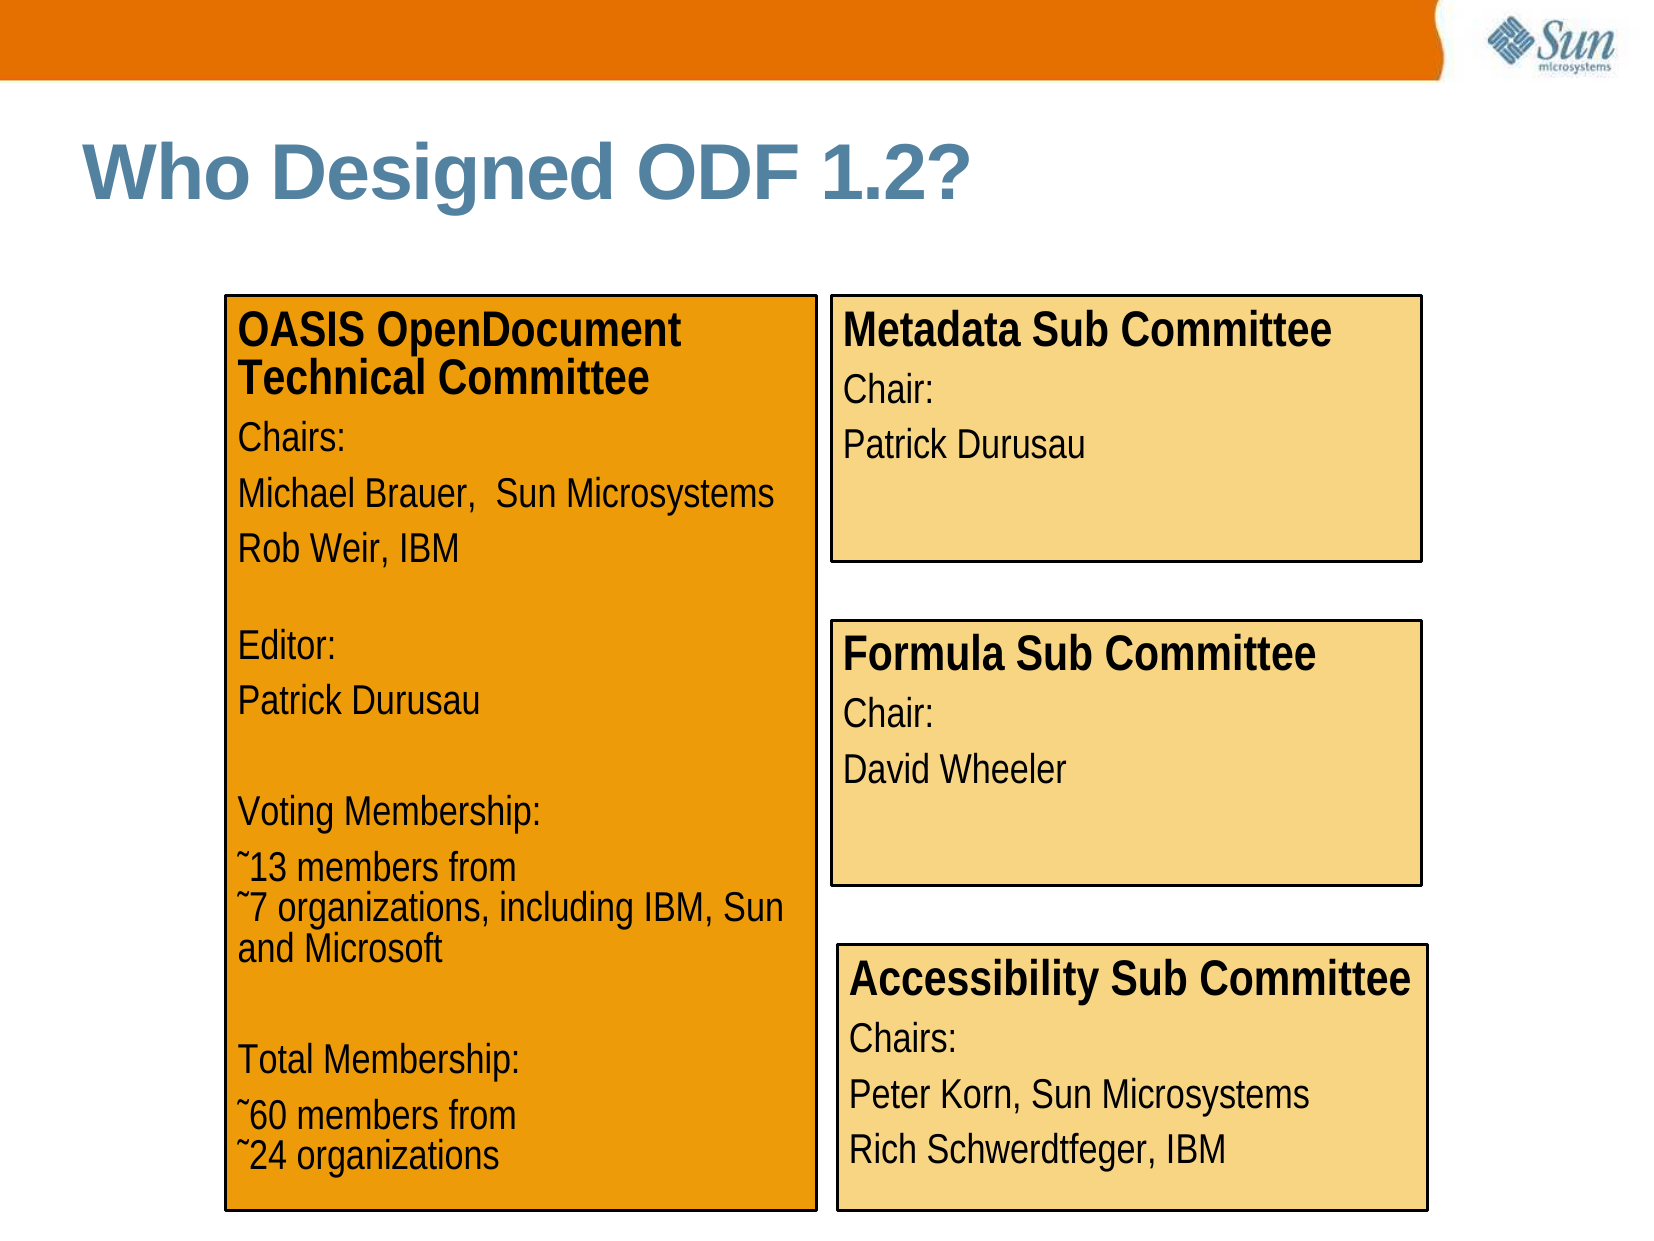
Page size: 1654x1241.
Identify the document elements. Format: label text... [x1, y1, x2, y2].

picture [0, 0, 1654, 83]
text_box Accessibility Sub Committee Chairs: Peter Korn, Sun Microsystems Rich Schwerdtfeger, IBM [837, 944, 1428, 1211]
title Who Designed ODF 1.2? [82, 135, 1585, 251]
text_box Metadata Sub Committee Chair: Patrick Durusau [831, 295, 1422, 562]
text_box OASIS OpenDocument Technical Committee Chairs: Michael Brauer, Sun Microsystems Rob Weir, IBM Editor: Patrick Durusau Voting Membership: ˜13 members from ˜7 organizations, including IBM, Sun and Microsoft Total Membership: ˜60 members from ˜24 organizations [225, 295, 817, 1211]
text_box Formula Sub Committee Chair: David Wheeler [831, 620, 1422, 886]
